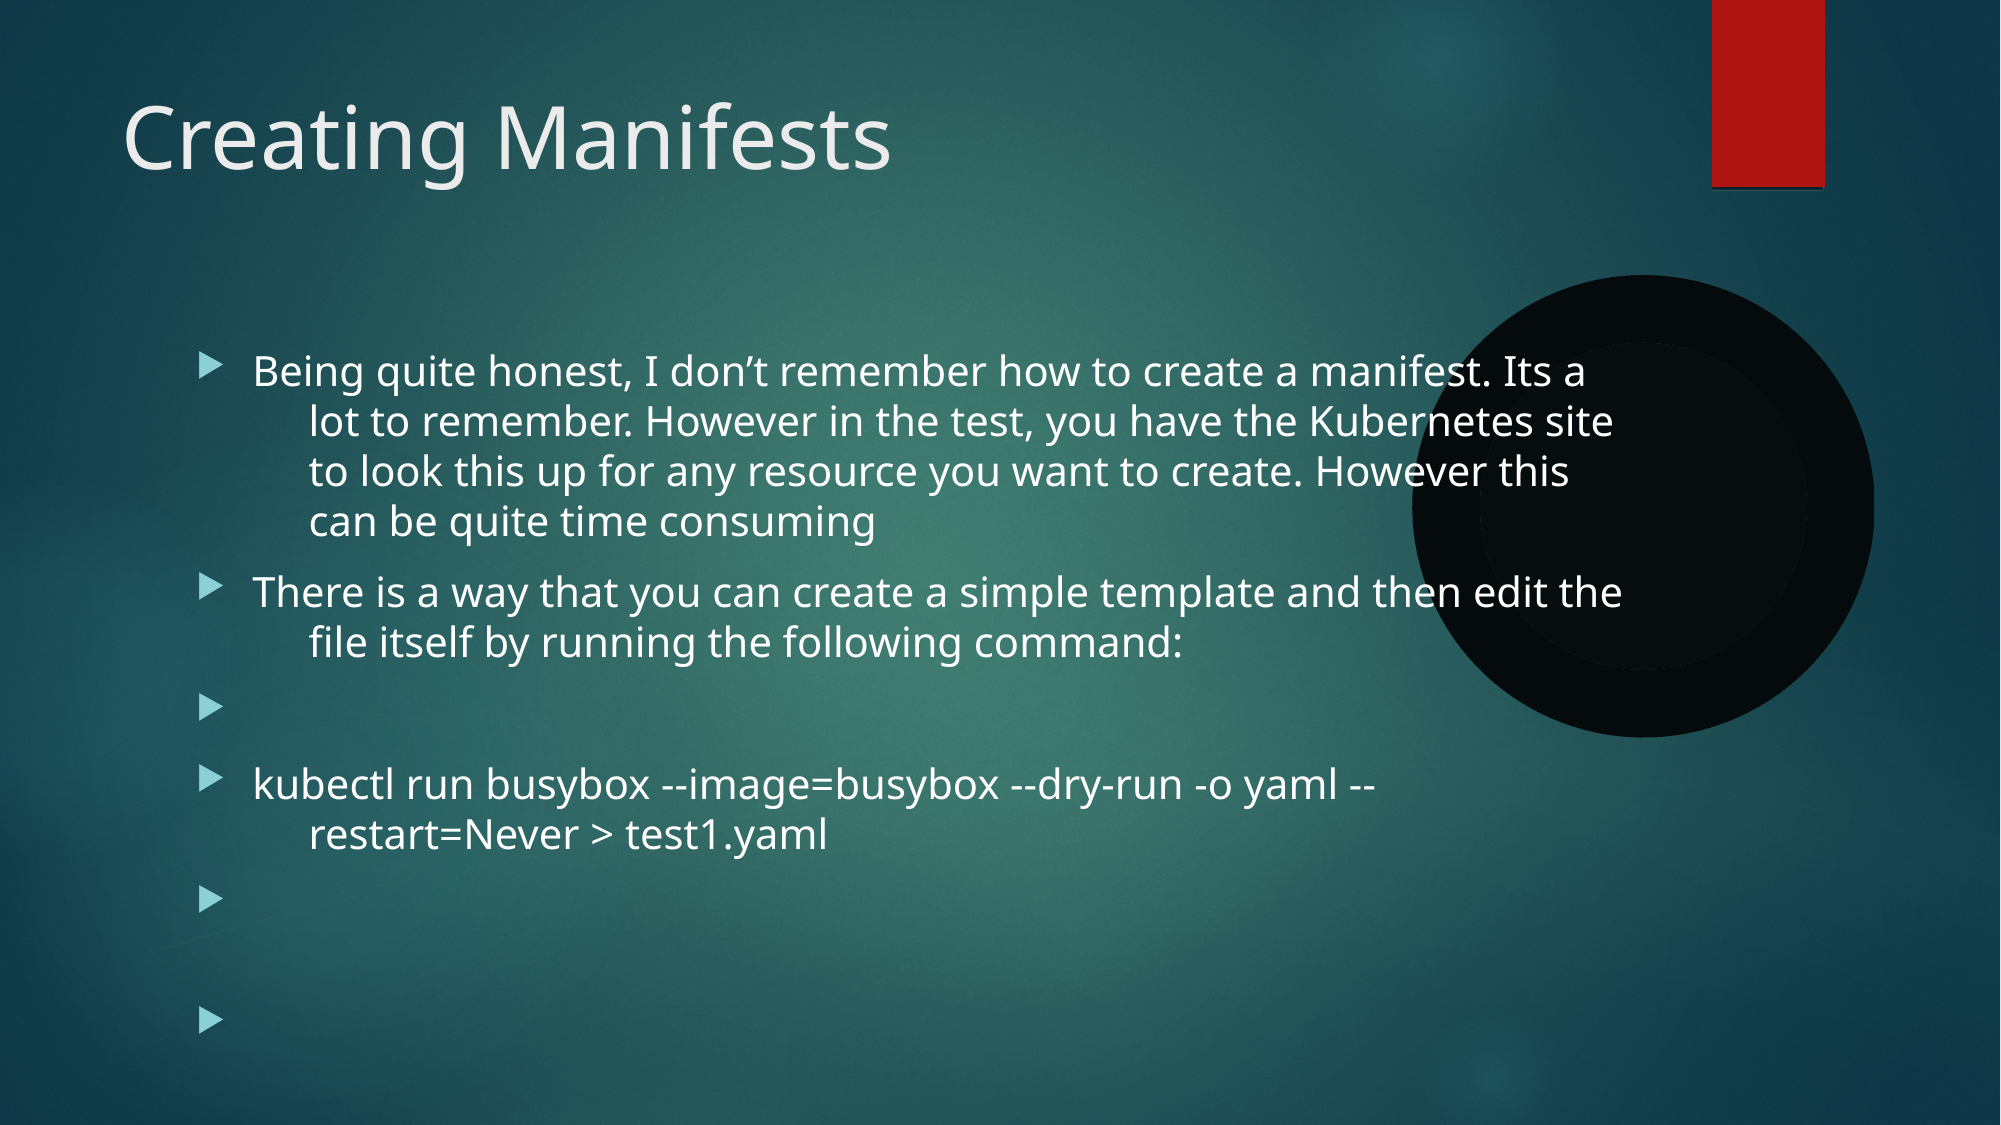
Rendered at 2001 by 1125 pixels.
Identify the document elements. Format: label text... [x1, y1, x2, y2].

title Creating Manifests [106, 74, 1649, 305]
list Being quite honest, I don’t remember how to create a manifest. Its a lot to remember. However in the test, you have the Kubernetes site to look this up for any resource you want to create. However this can be quite time consuming There is a way that you can create a simple template and then edit the file itself by running the following command: kubectl run busybox --image=busybox --dry-run -o yaml --restart=Never > test1.yaml [181, 336, 1649, 1026]
